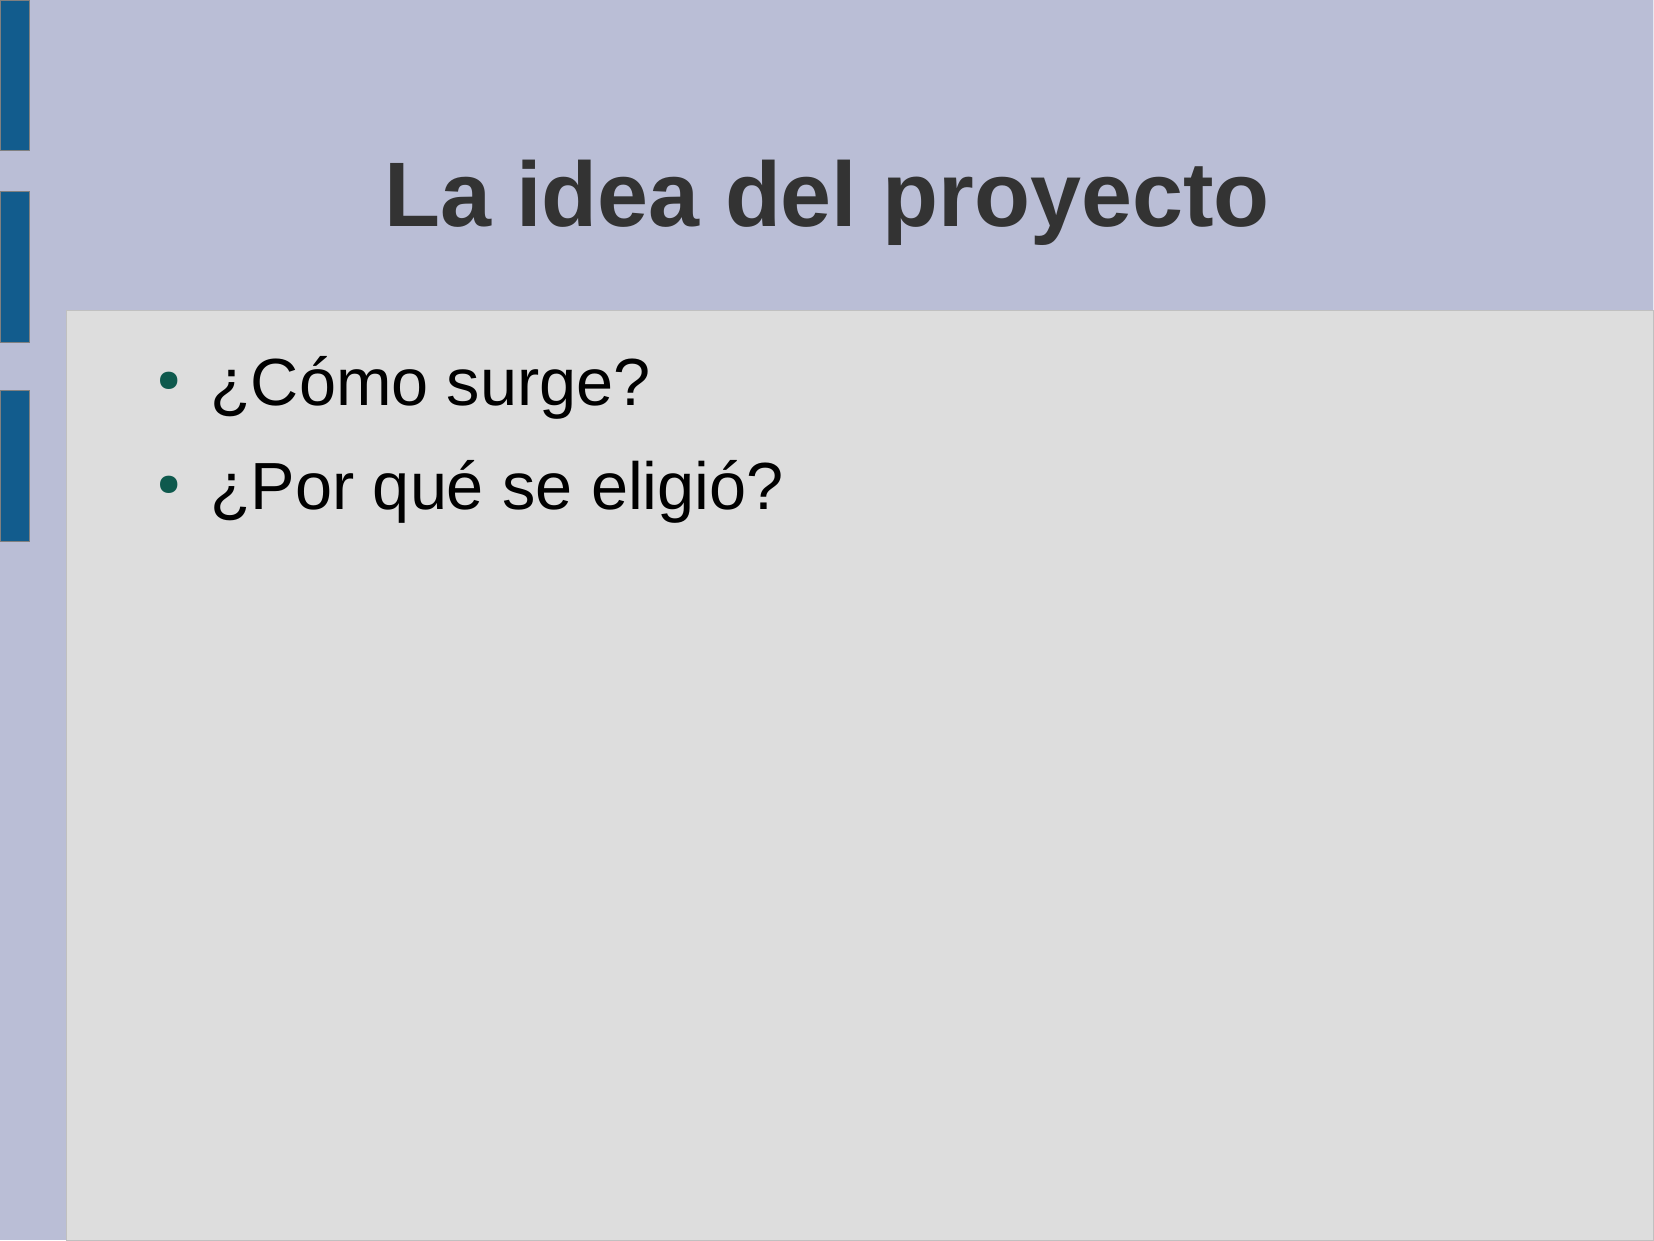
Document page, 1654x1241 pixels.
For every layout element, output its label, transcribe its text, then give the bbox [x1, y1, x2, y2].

title La idea del proyecto [121, 91, 1534, 299]
list ¿Cómo surge? ¿Por qué se eligió? [121, 344, 1534, 1127]
